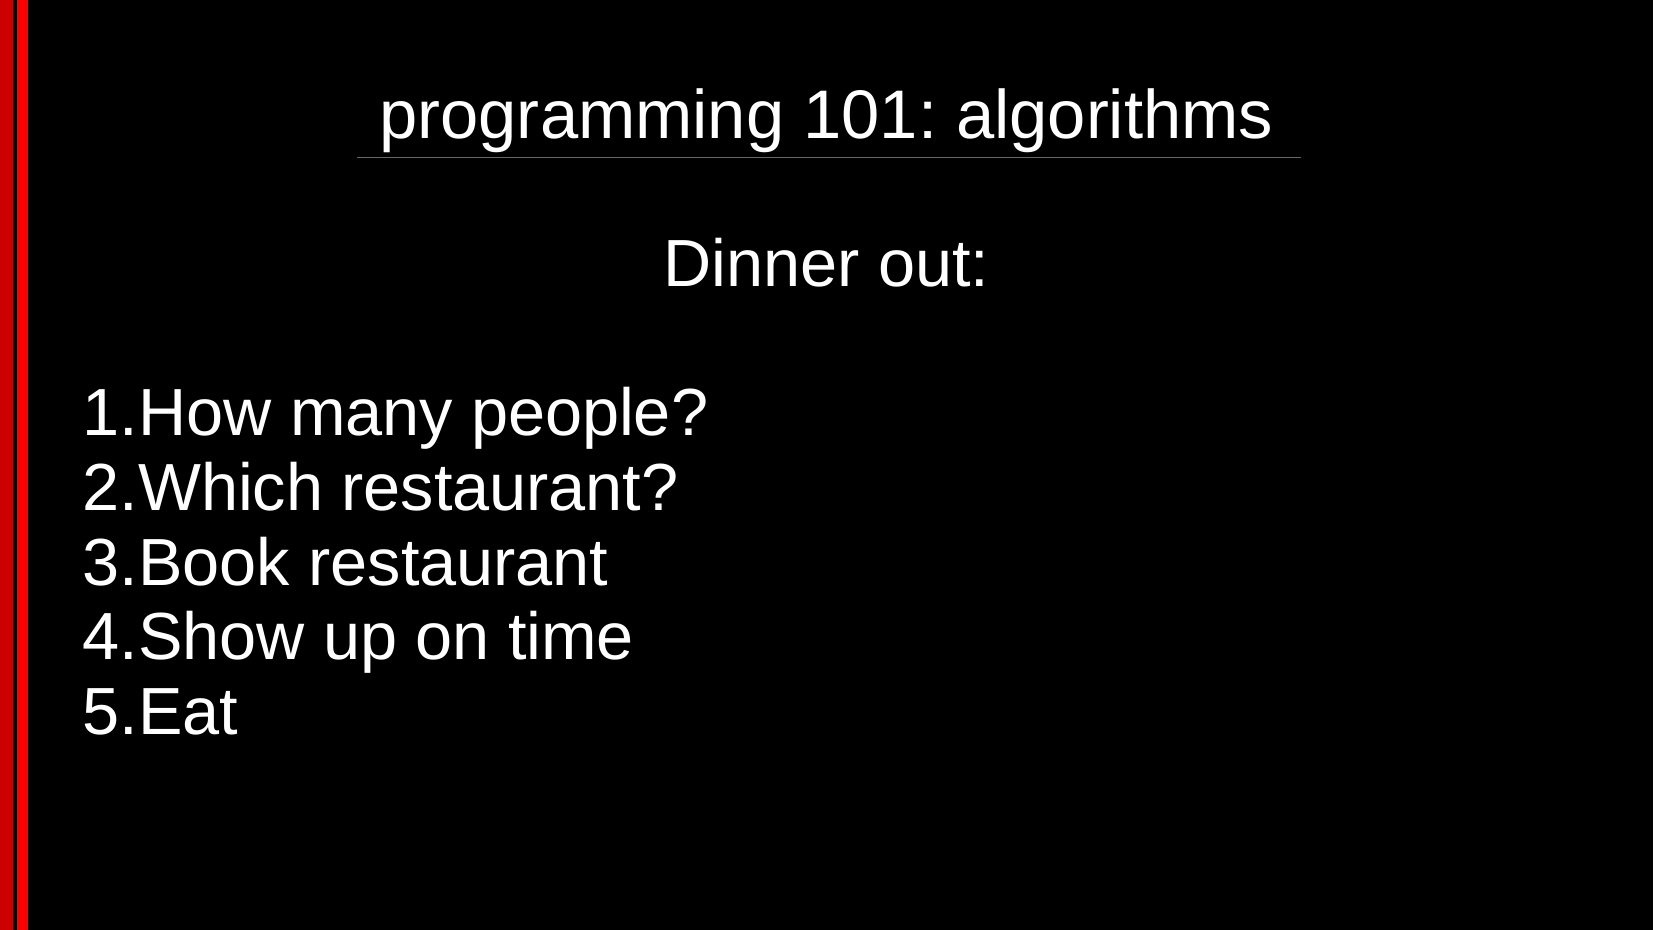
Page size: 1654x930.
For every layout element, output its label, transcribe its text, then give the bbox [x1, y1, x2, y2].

title programming 101: algorithms [82, 36, 1571, 193]
subtitle Dinner out: How many people? Which restaurant? Book restaurant Show up on time Eat [82, 217, 1571, 757]
